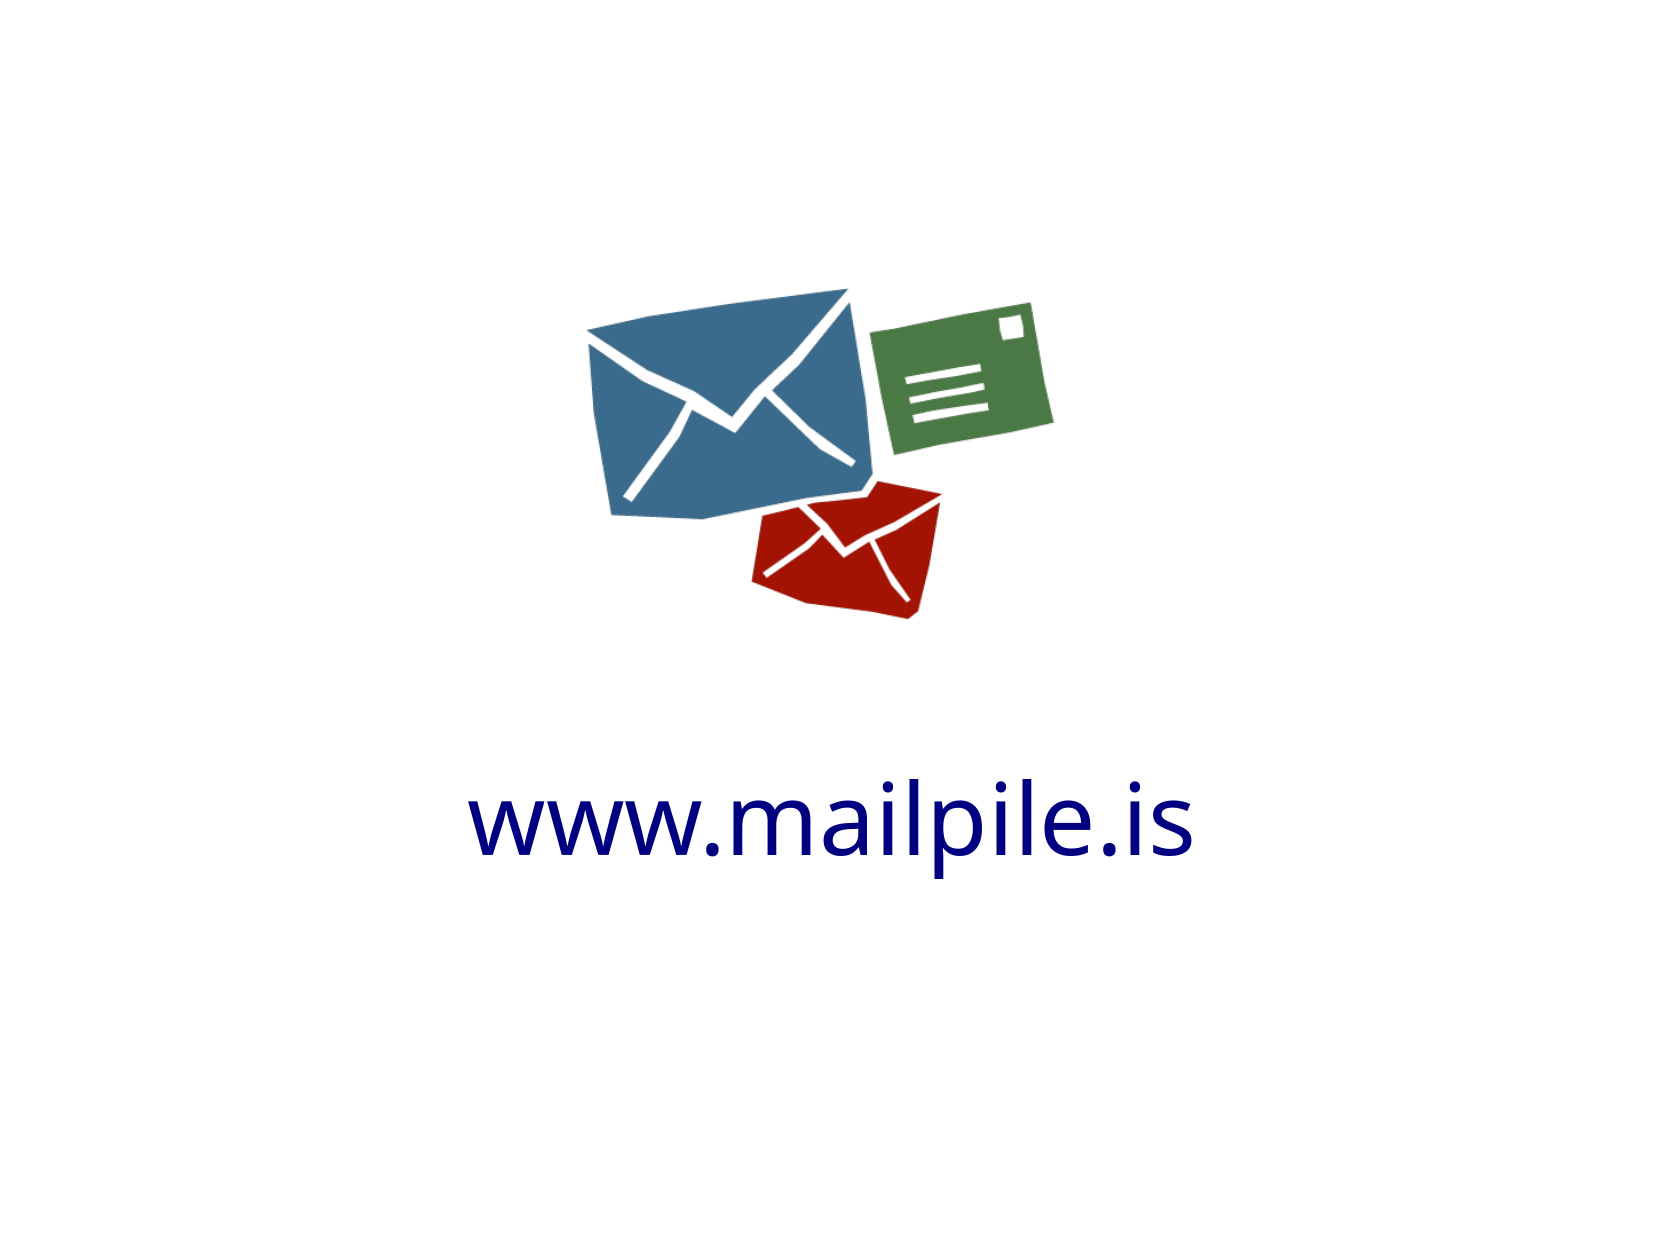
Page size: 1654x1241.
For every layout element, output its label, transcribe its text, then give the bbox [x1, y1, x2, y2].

subtitle www.mailpile.is [375, 764, 1291, 1006]
picture [528, 161, 1114, 747]
